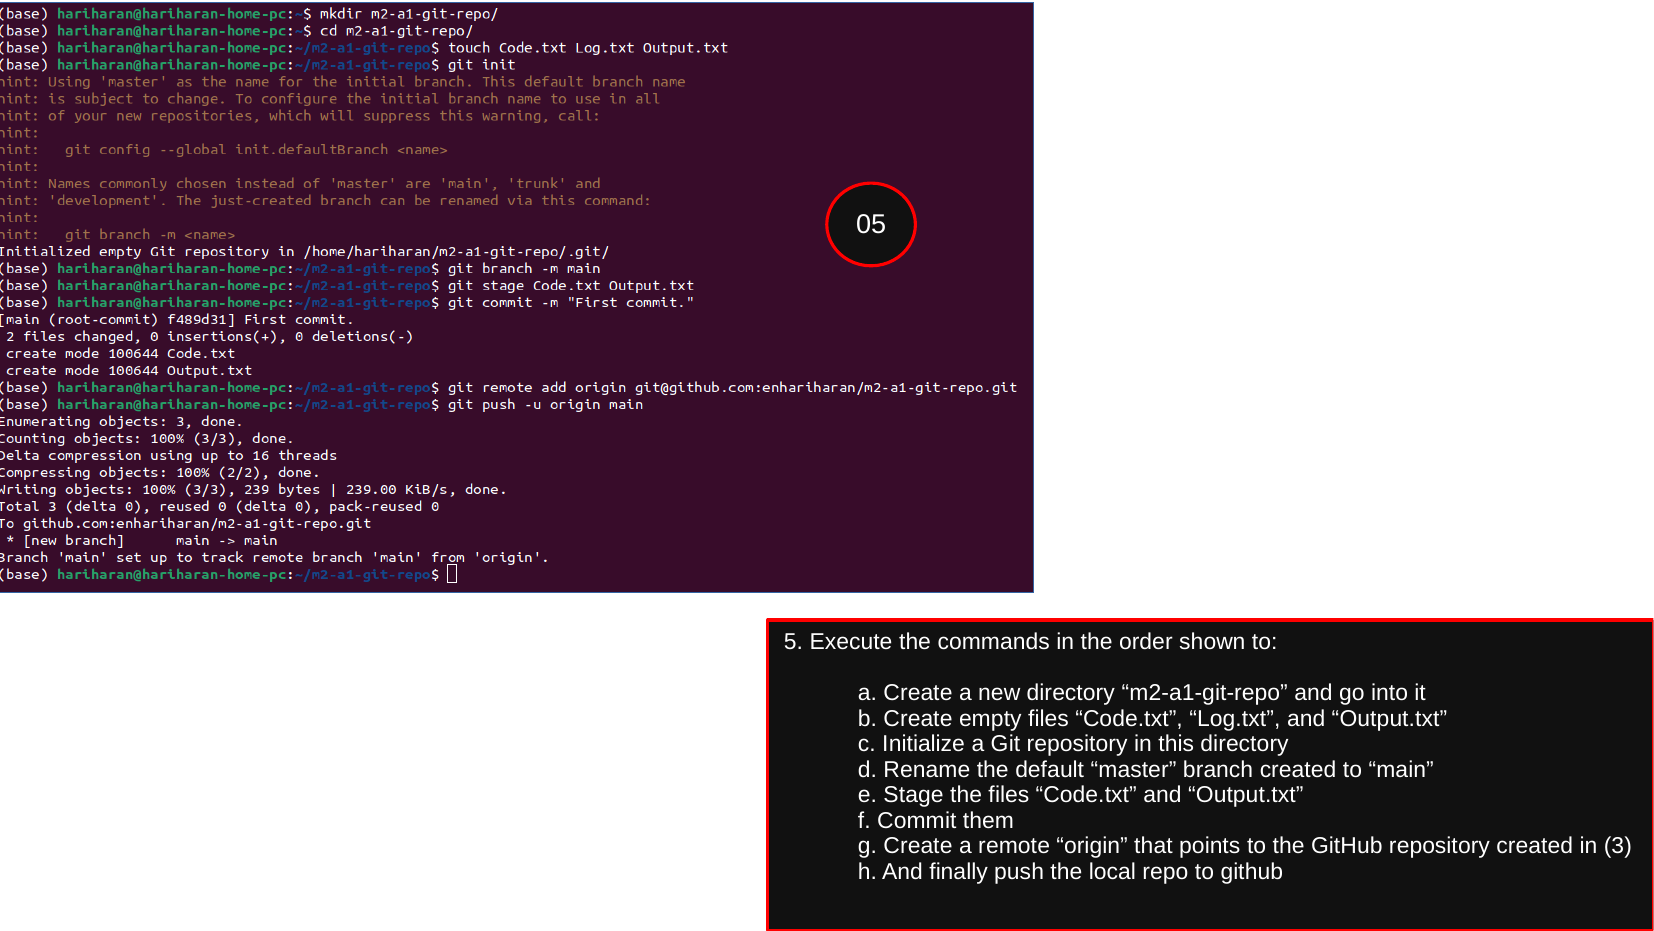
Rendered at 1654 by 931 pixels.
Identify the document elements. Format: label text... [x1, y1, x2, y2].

picture [0, 2, 1034, 593]
text_box 5. Execute the commands in the order shown to: a. Create a new directory “m2-a1-git-repo” and go into it b. Create empty files “Code.txt”, “Log.txt”, and “Output.txt” c. Initialize a Git repository in this directory d. Rename the default “master” branch created to “main” e. Stage the files “Code.txt” and “Output.txt” f. Commit them g. Create a remote “origin” that points to the GitHub repository created in (3) h. And finally push the local repo to github [767, 620, 1654, 931]
text_box 05 [826, 183, 916, 266]
